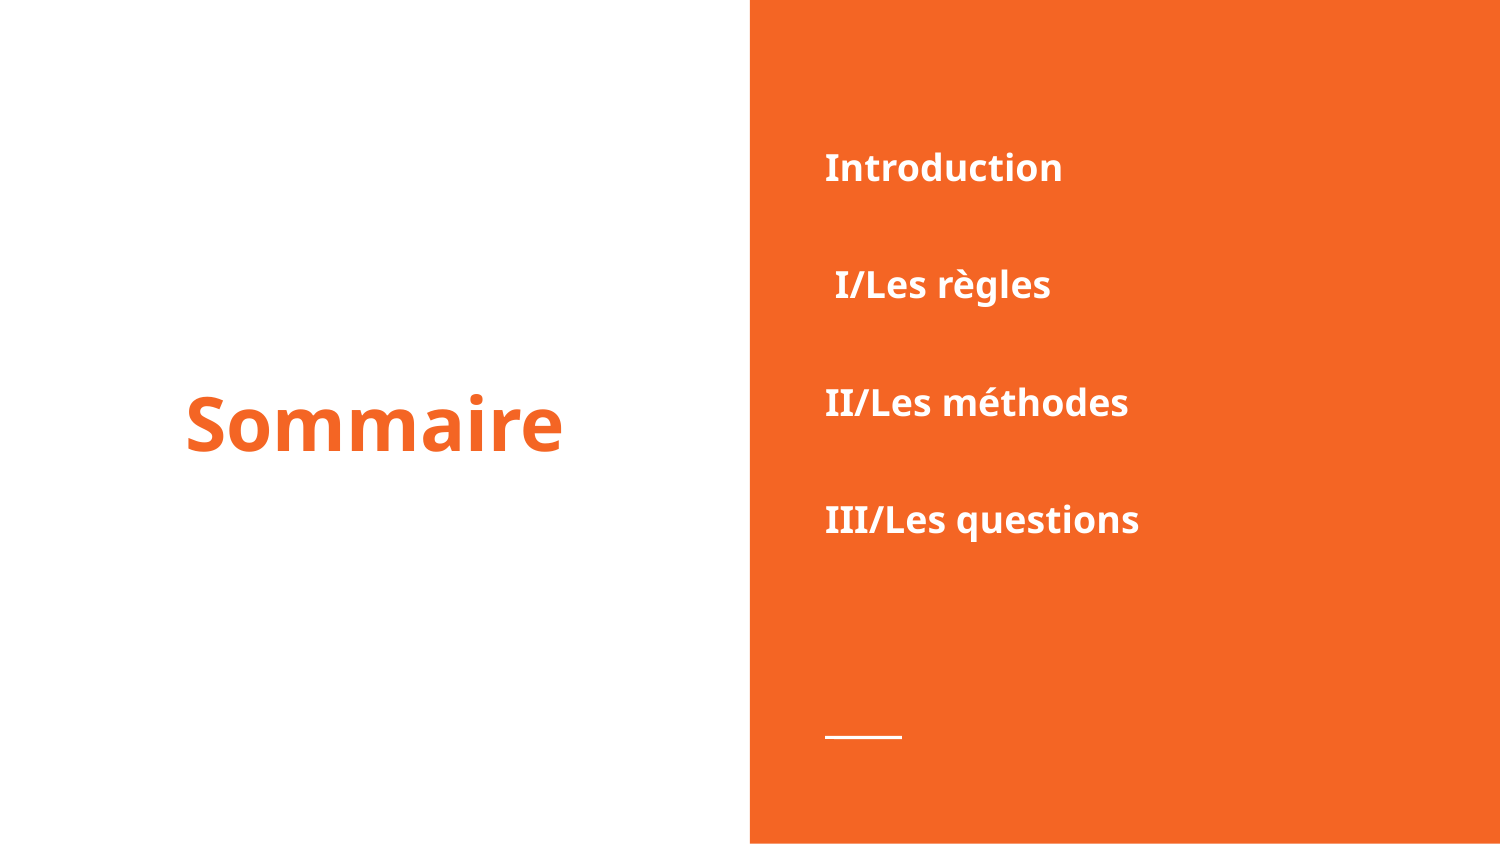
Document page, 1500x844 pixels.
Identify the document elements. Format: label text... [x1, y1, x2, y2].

list Introduction I/Les règles II/Les méthodes III/Les questions [810, 118, 1440, 725]
title Sommaire [43, 313, 708, 530]
